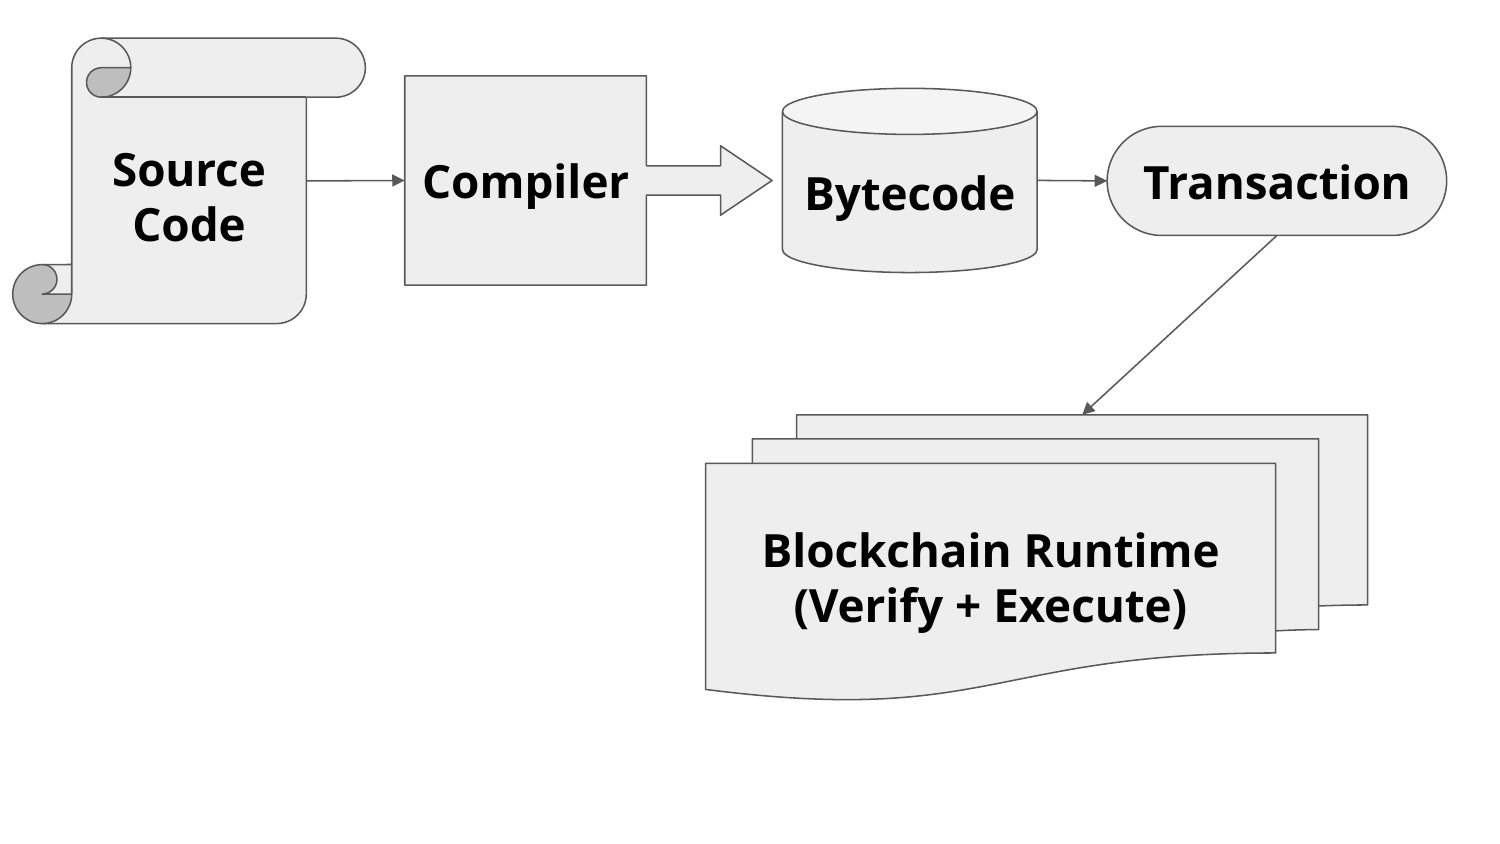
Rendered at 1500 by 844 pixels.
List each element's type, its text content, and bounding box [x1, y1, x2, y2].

text_box Blockchain Runtime (Verify + Execute) [705, 414, 1368, 700]
text_box Bytecode [782, 112, 1038, 273]
text_box Source Code [47, 38, 366, 324]
text_box Compiler [404, 75, 773, 286]
text_box Transaction [1107, 126, 1447, 236]
